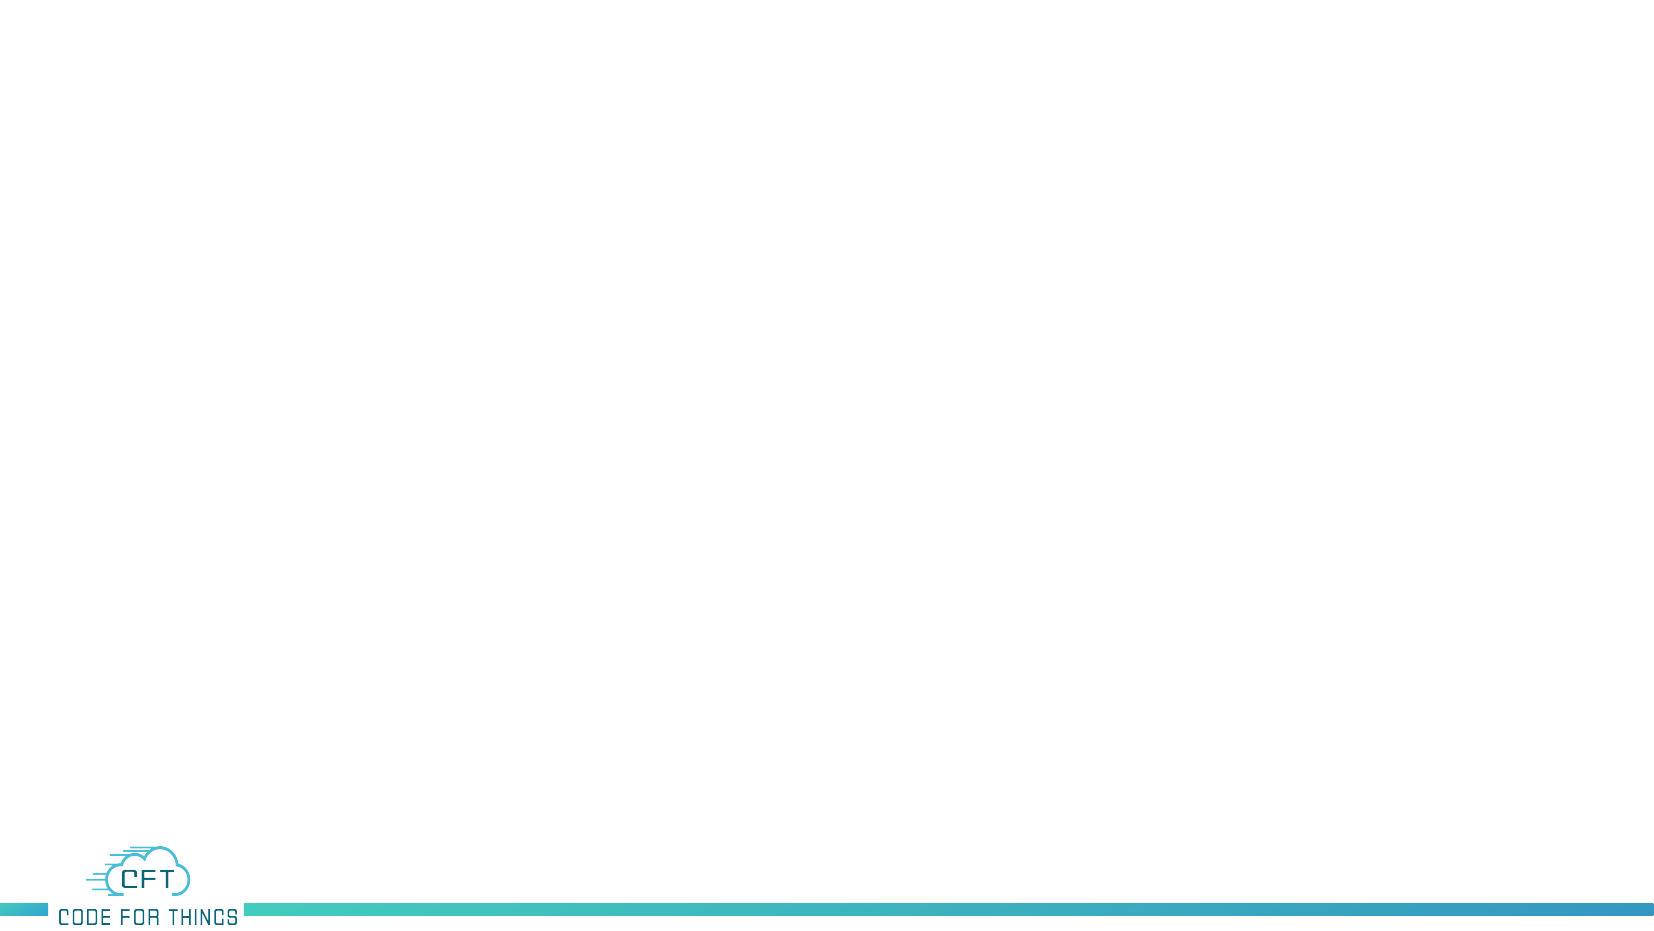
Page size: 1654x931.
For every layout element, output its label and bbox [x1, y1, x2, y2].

picture [59, 846, 237, 925]
